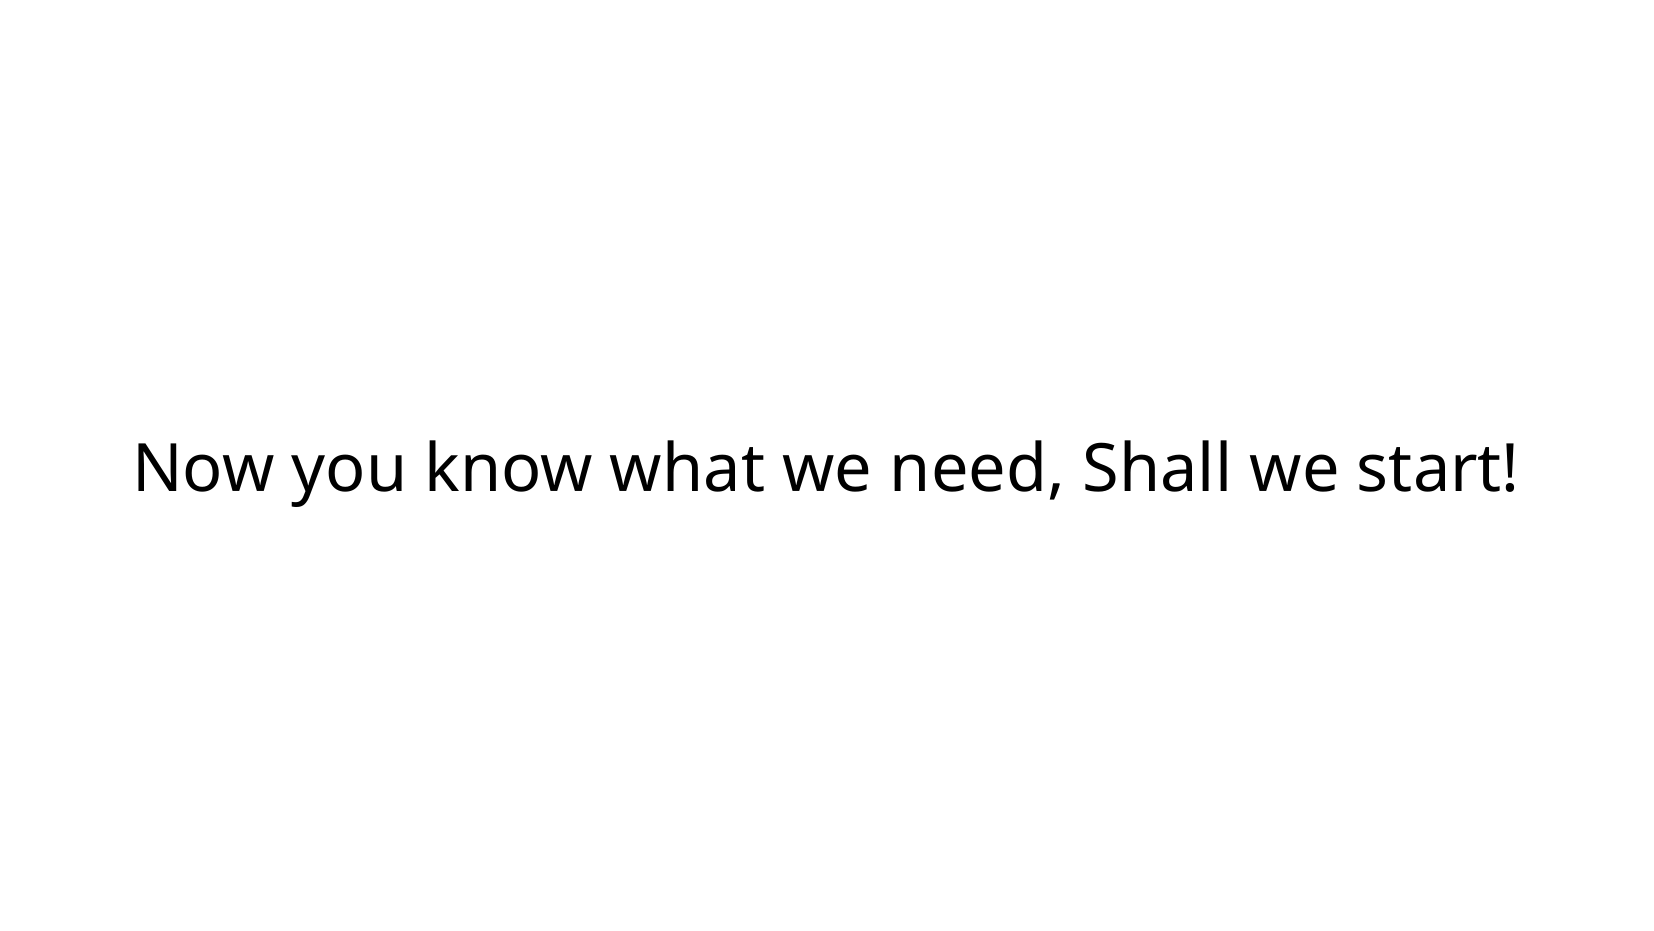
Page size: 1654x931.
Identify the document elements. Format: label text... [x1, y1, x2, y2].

subtitle Now you know what we need, Shall we start! [82, 105, 1571, 826]
